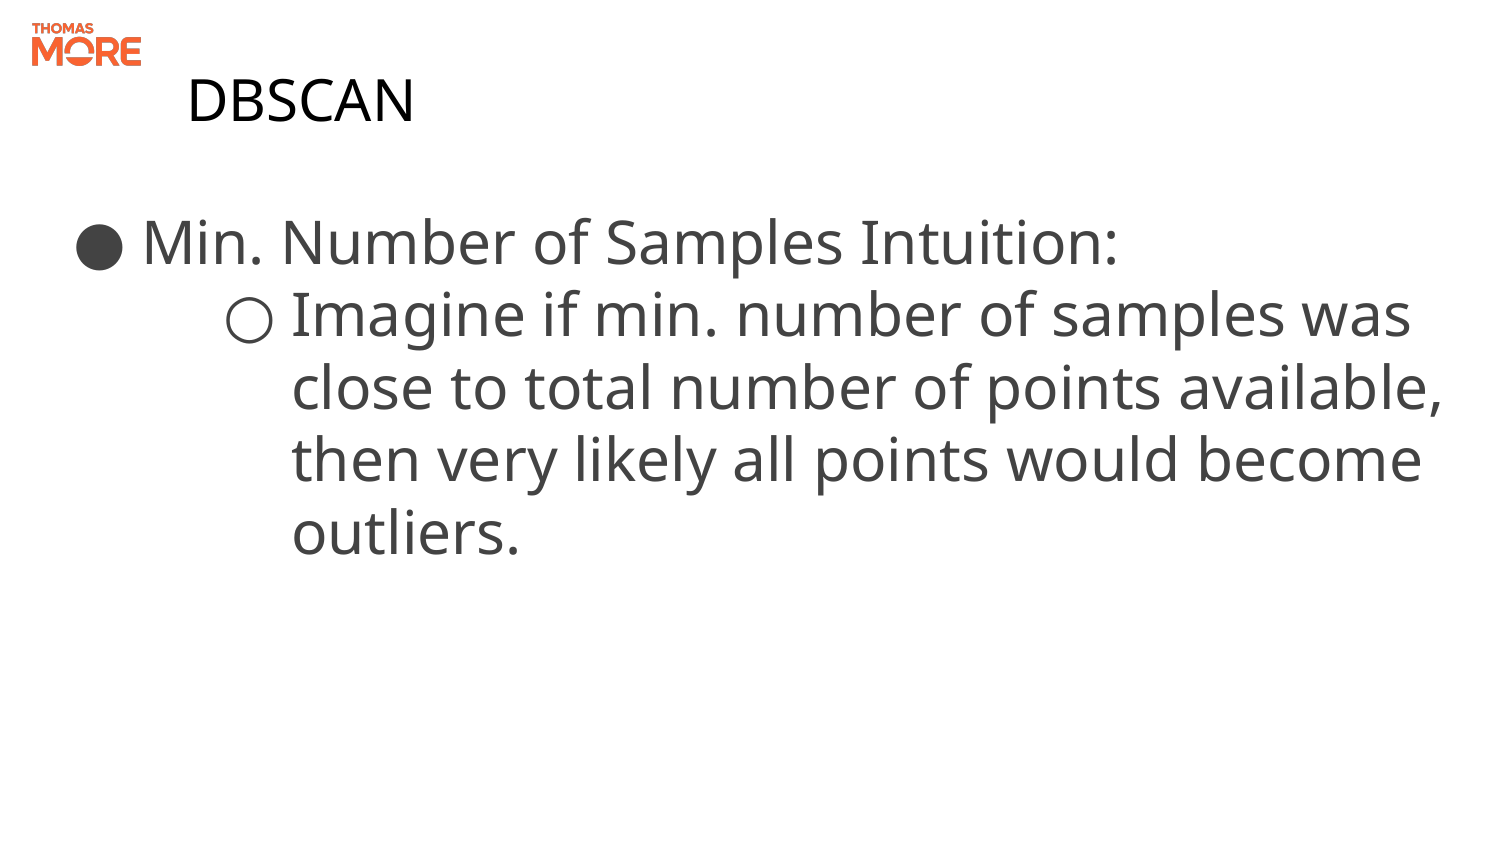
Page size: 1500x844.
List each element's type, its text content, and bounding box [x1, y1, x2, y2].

picture [22, 13, 151, 76]
list Min. Number of Samples Intuition: Imagine if min. number of samples was close to total number of points available, then very likely all points would become outliers. [51, 189, 1476, 750]
title DBSCAN [171, 48, 1449, 143]
